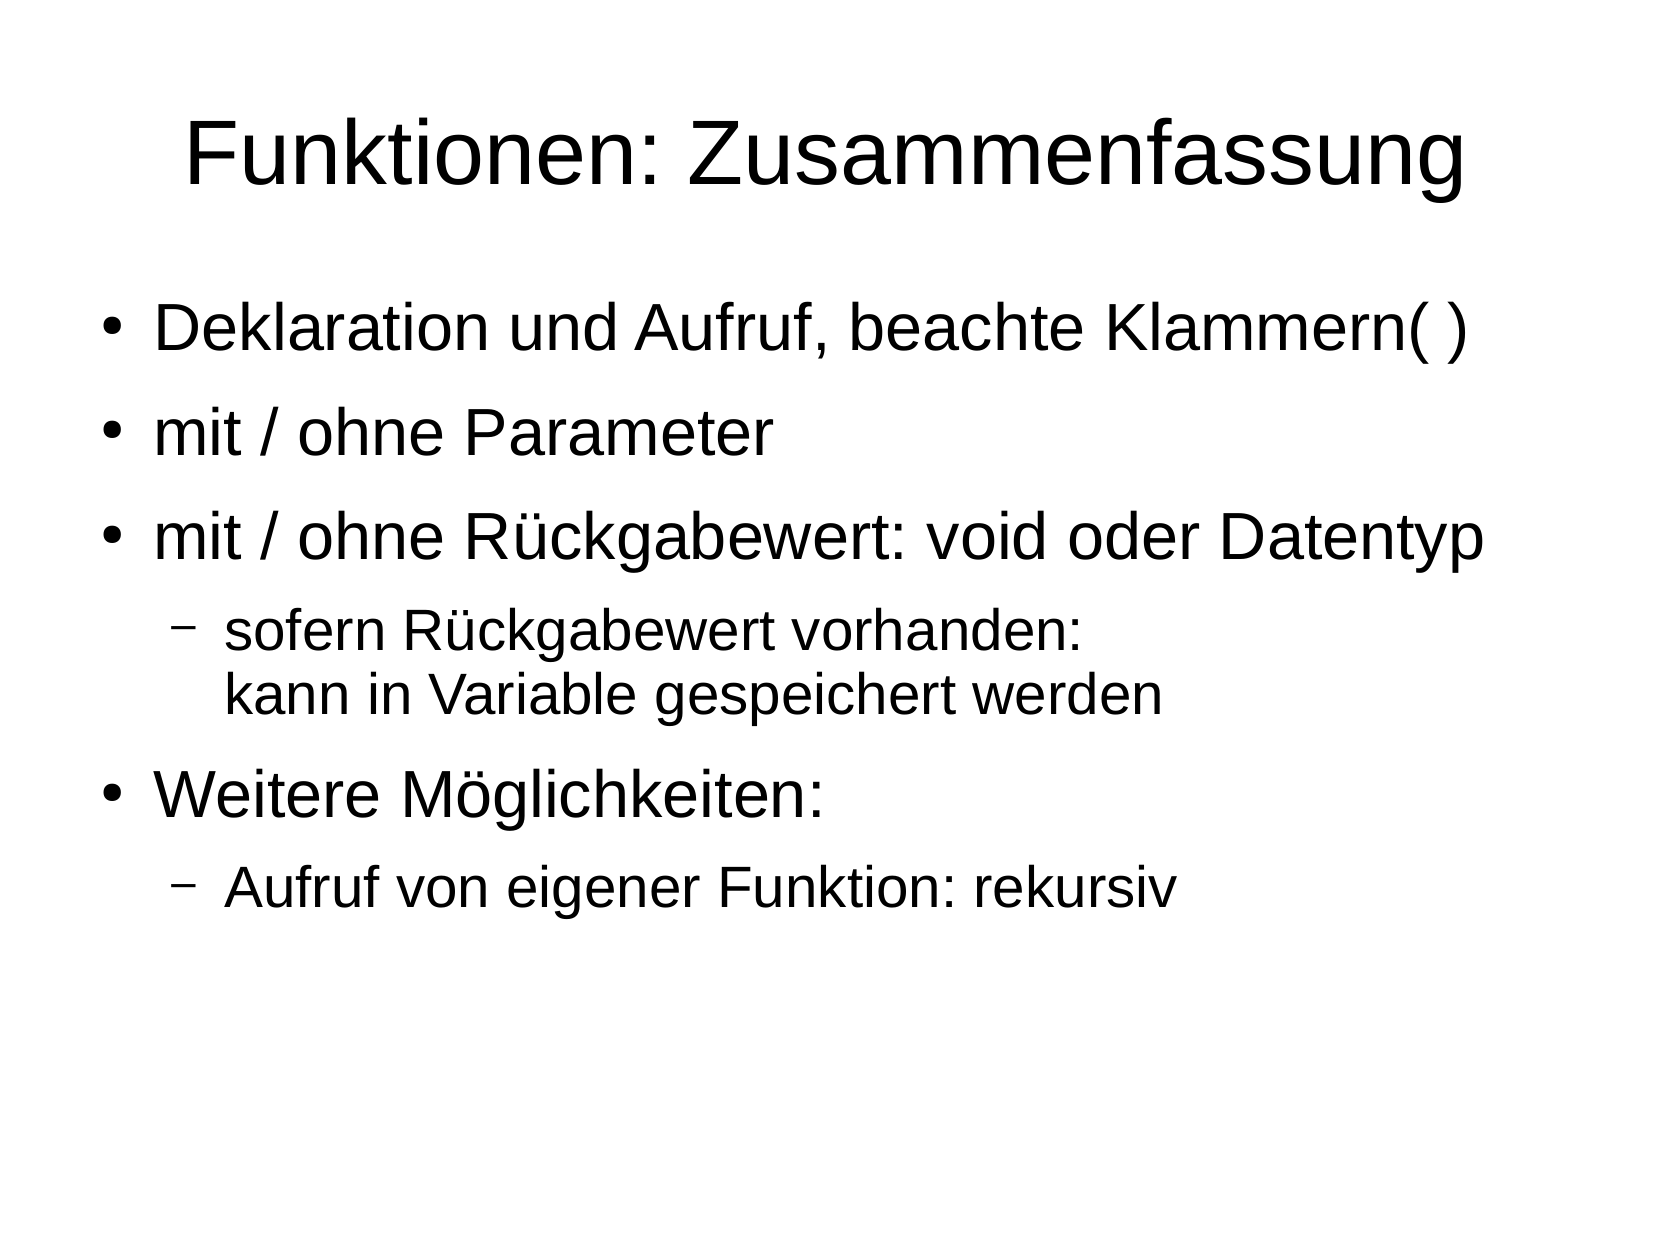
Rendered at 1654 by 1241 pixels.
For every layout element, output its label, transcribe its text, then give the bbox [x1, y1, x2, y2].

list Deklaration und Aufruf, beachte Klammern( ) mit / ohne Parameter mit / ohne Rückgabewert: void oder Datentyp sofern Rückgabewert vorhanden: kann in Variable gespeichert werden Weitere Möglichkeiten: Aufruf von eigener Funktion: rekursiv [82, 290, 1571, 1216]
title Funktionen: Zusammenfassung [82, 49, 1571, 257]
